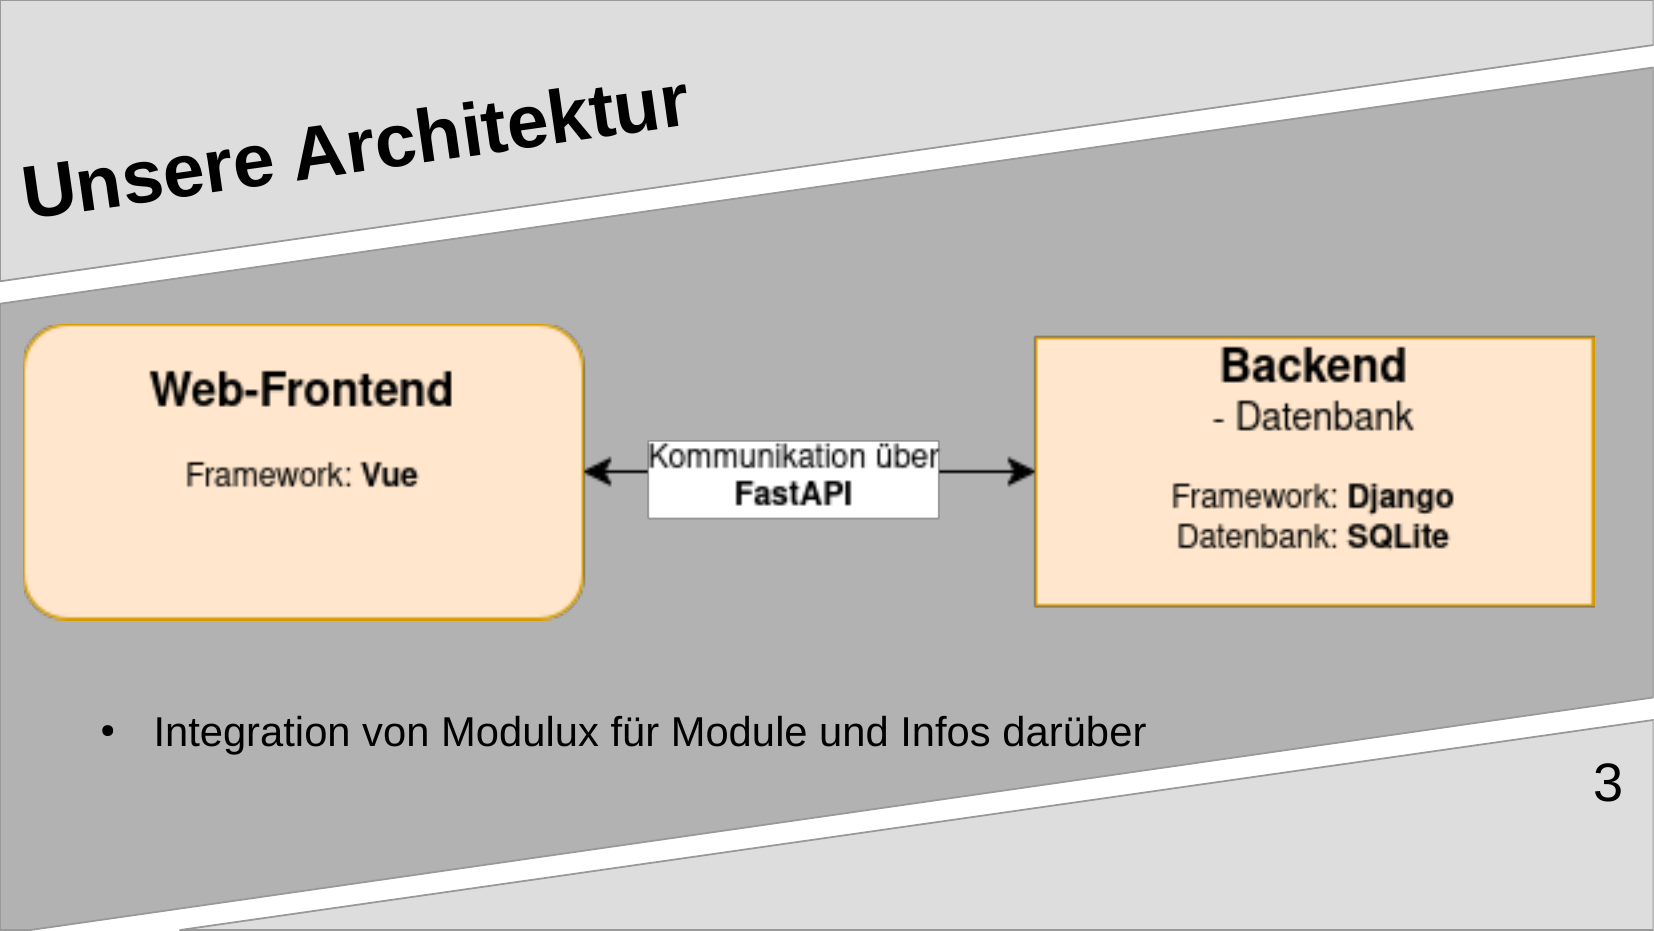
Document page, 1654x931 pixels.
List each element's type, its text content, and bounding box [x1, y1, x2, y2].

title Unsere Architektur [11, 0, 1496, 272]
list Integration von Modulux für Module und Infos darüber [82, 708, 1538, 833]
picture [23, 324, 1595, 621]
